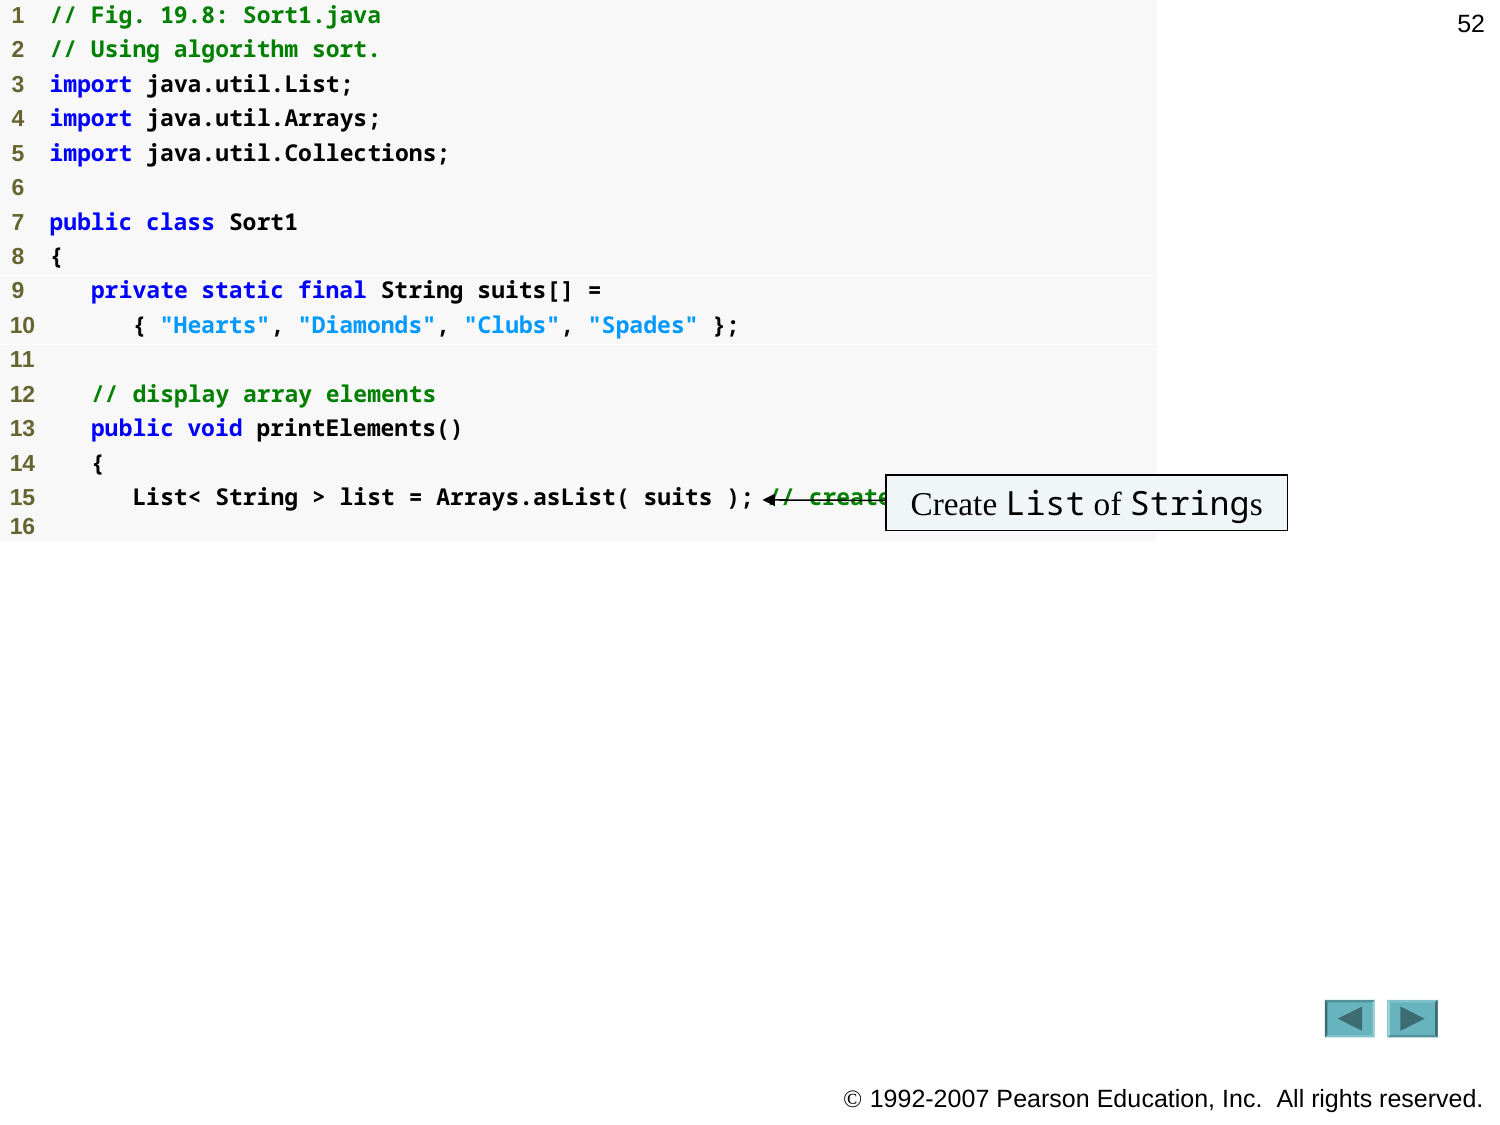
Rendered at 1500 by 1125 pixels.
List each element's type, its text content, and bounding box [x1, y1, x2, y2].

text_box <number> [1158, 0, 1500, 79]
chart [0, 0, 1158, 572]
text_box Create List of Strings [886, 474, 1288, 531]
